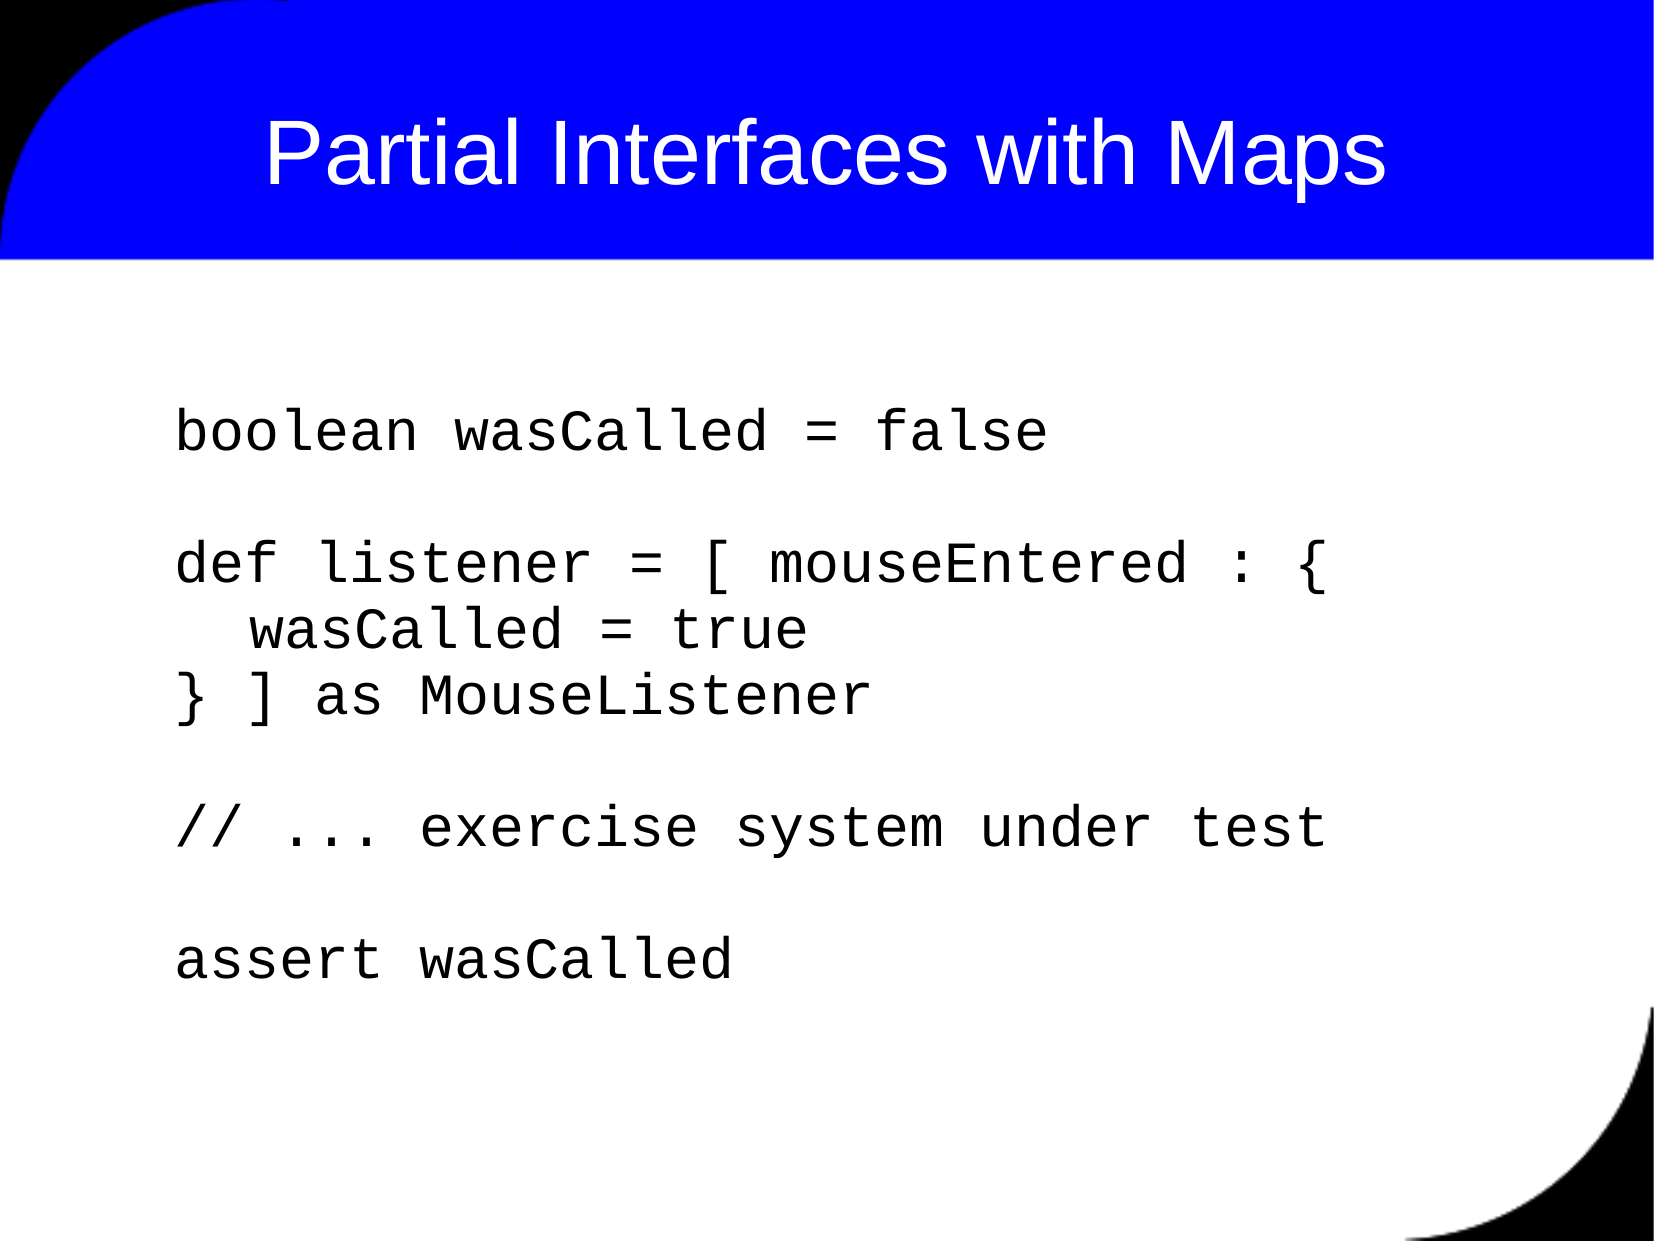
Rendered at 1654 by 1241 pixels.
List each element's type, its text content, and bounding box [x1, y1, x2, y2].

picture [0, 0, 1654, 1241]
subtitle boolean wasCalled = false def listener = [ mouseEntered : { wasCalled = true } ] as MouseListener // ... exercise system under test assert wasCalled [174, 297, 1480, 1102]
title Partial Interfaces with Maps [82, 56, 1571, 250]
